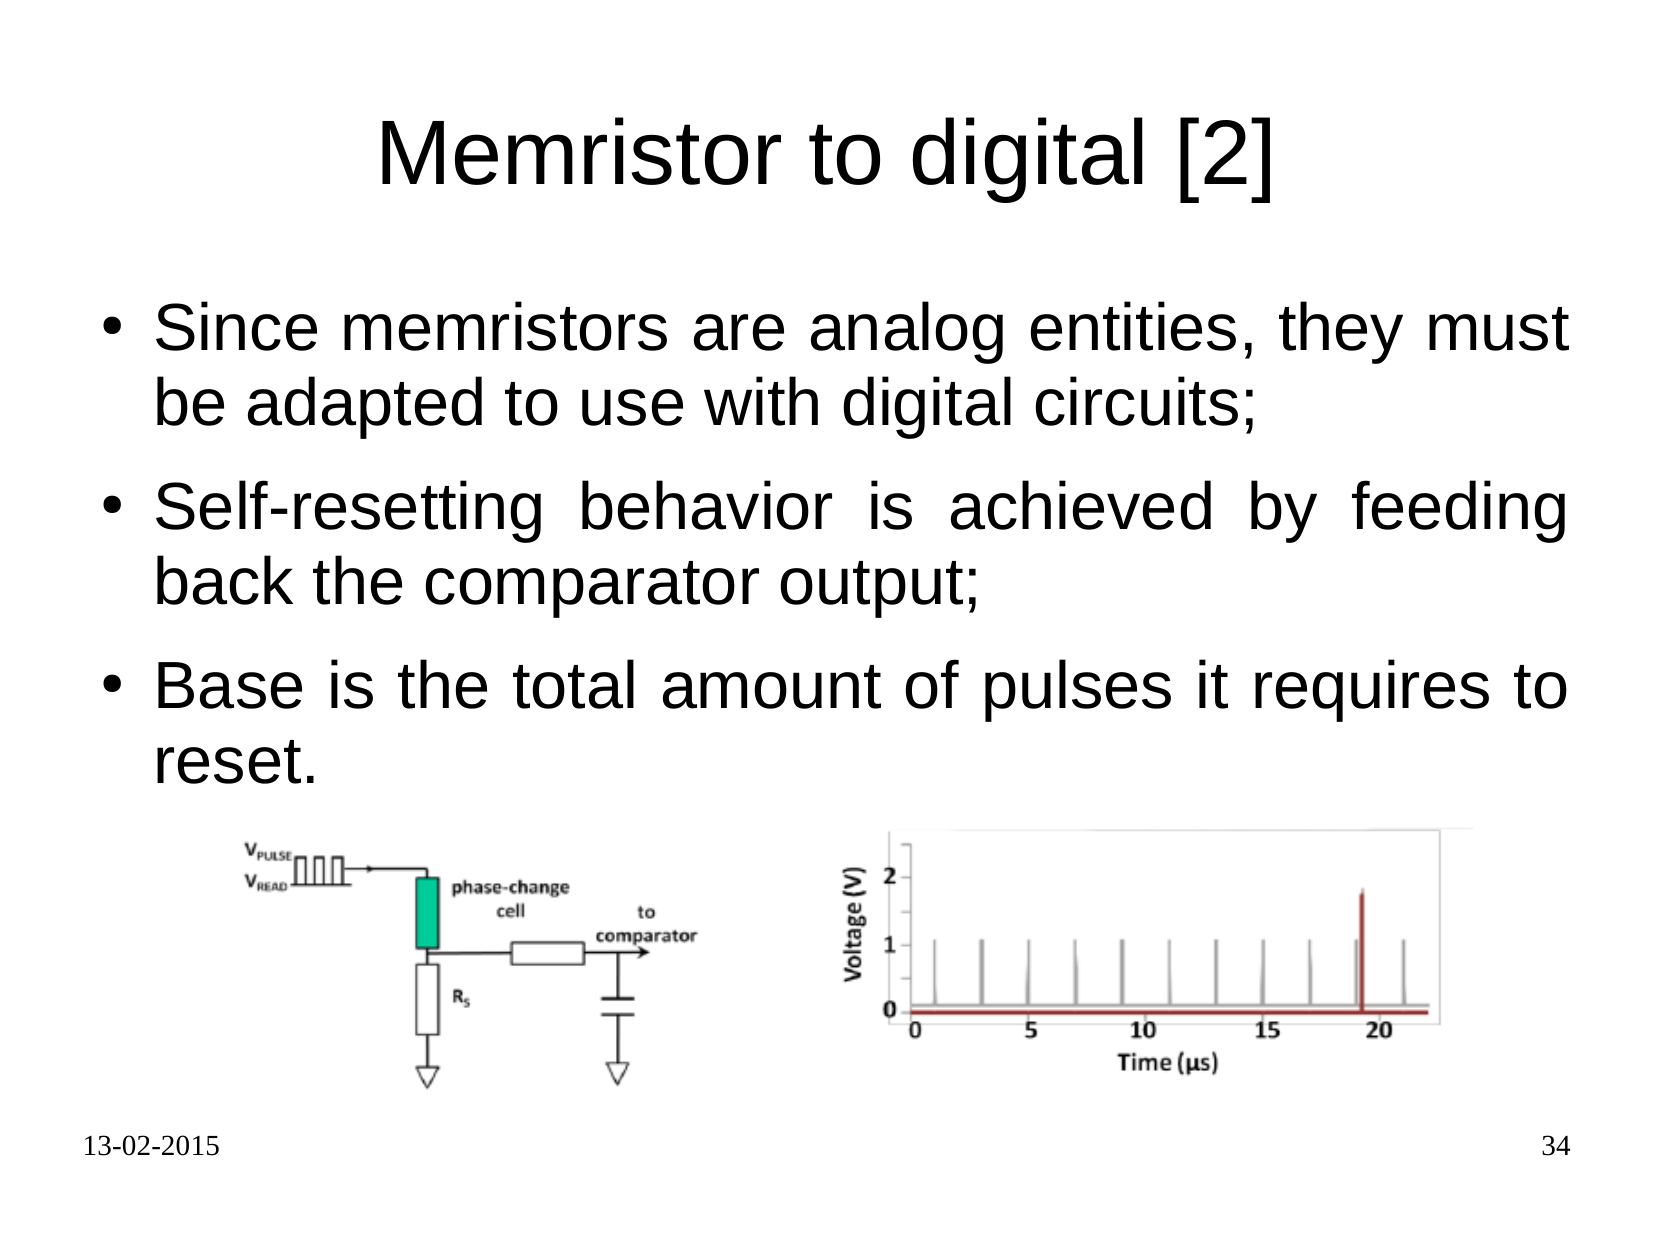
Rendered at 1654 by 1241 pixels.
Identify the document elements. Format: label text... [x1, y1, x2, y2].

list Since memristors are analog entities, they must be adapted to use with digital circuits; Self-resetting behavior is achieved by feeding back the comparator output; Base is the total amount of pulses it requires to reset. [82, 290, 1571, 1010]
title Memristor to digital [2] [82, 49, 1571, 257]
picture [124, 821, 1501, 1126]
